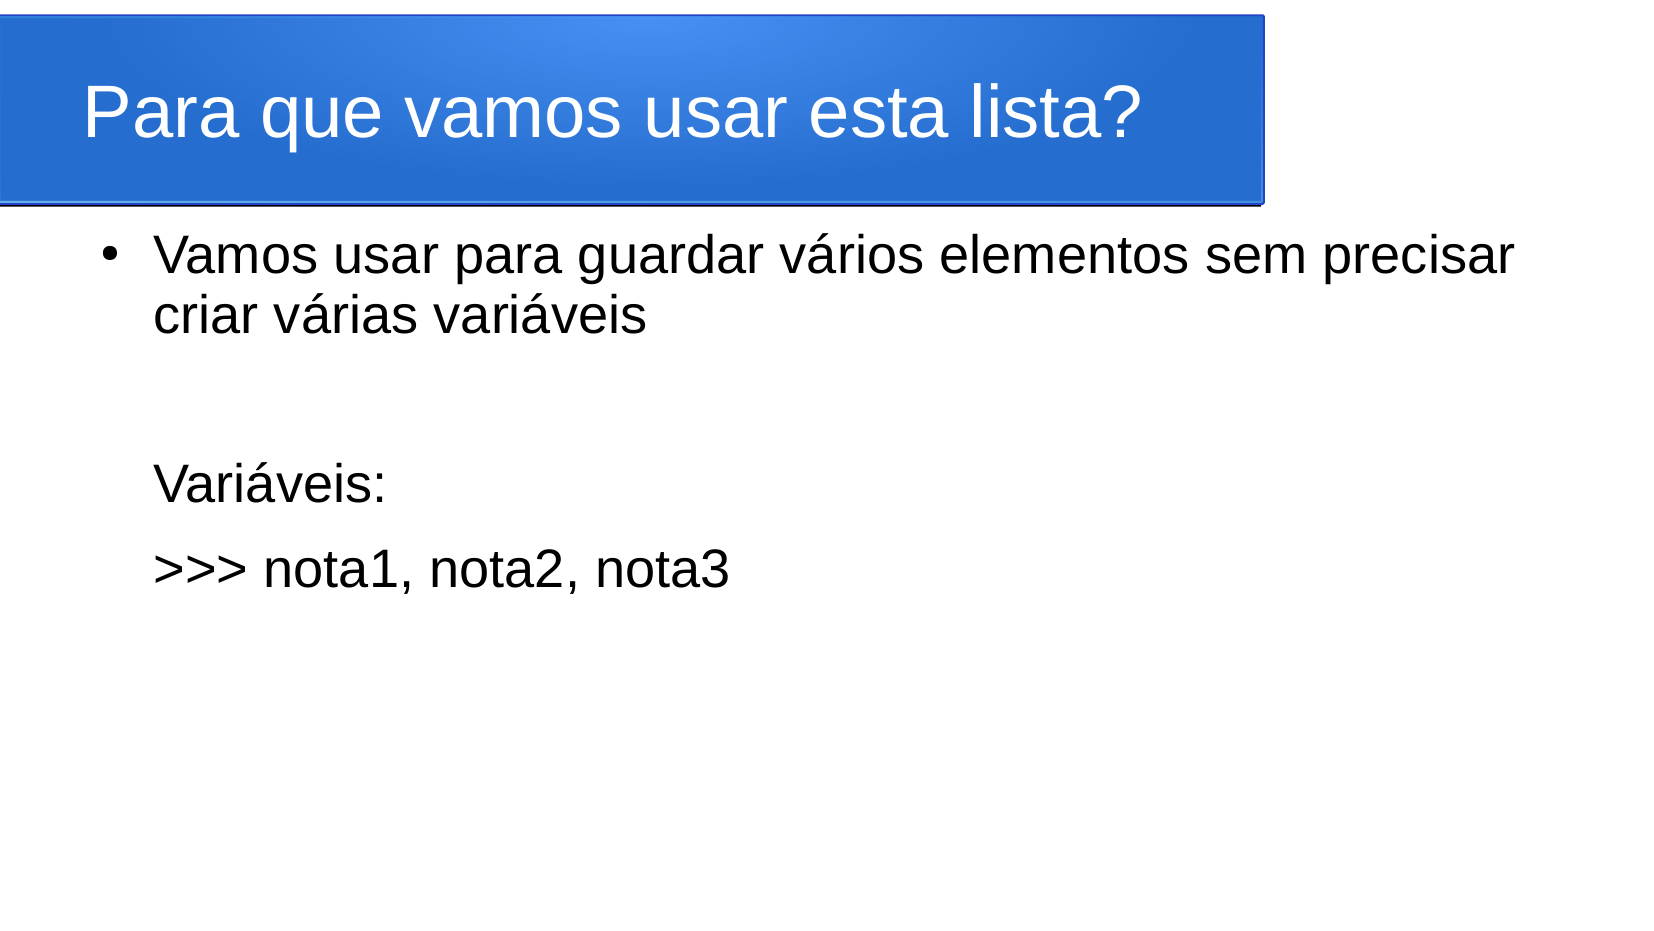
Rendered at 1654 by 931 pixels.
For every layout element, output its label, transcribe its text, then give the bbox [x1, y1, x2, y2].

title Para que vamos usar esta lista? [82, 35, 1235, 189]
list Vamos usar para guardar vários elementos sem precisar criar várias variáveis Variáveis: >>> nota1, nota2, nota3 [82, 224, 1571, 827]
